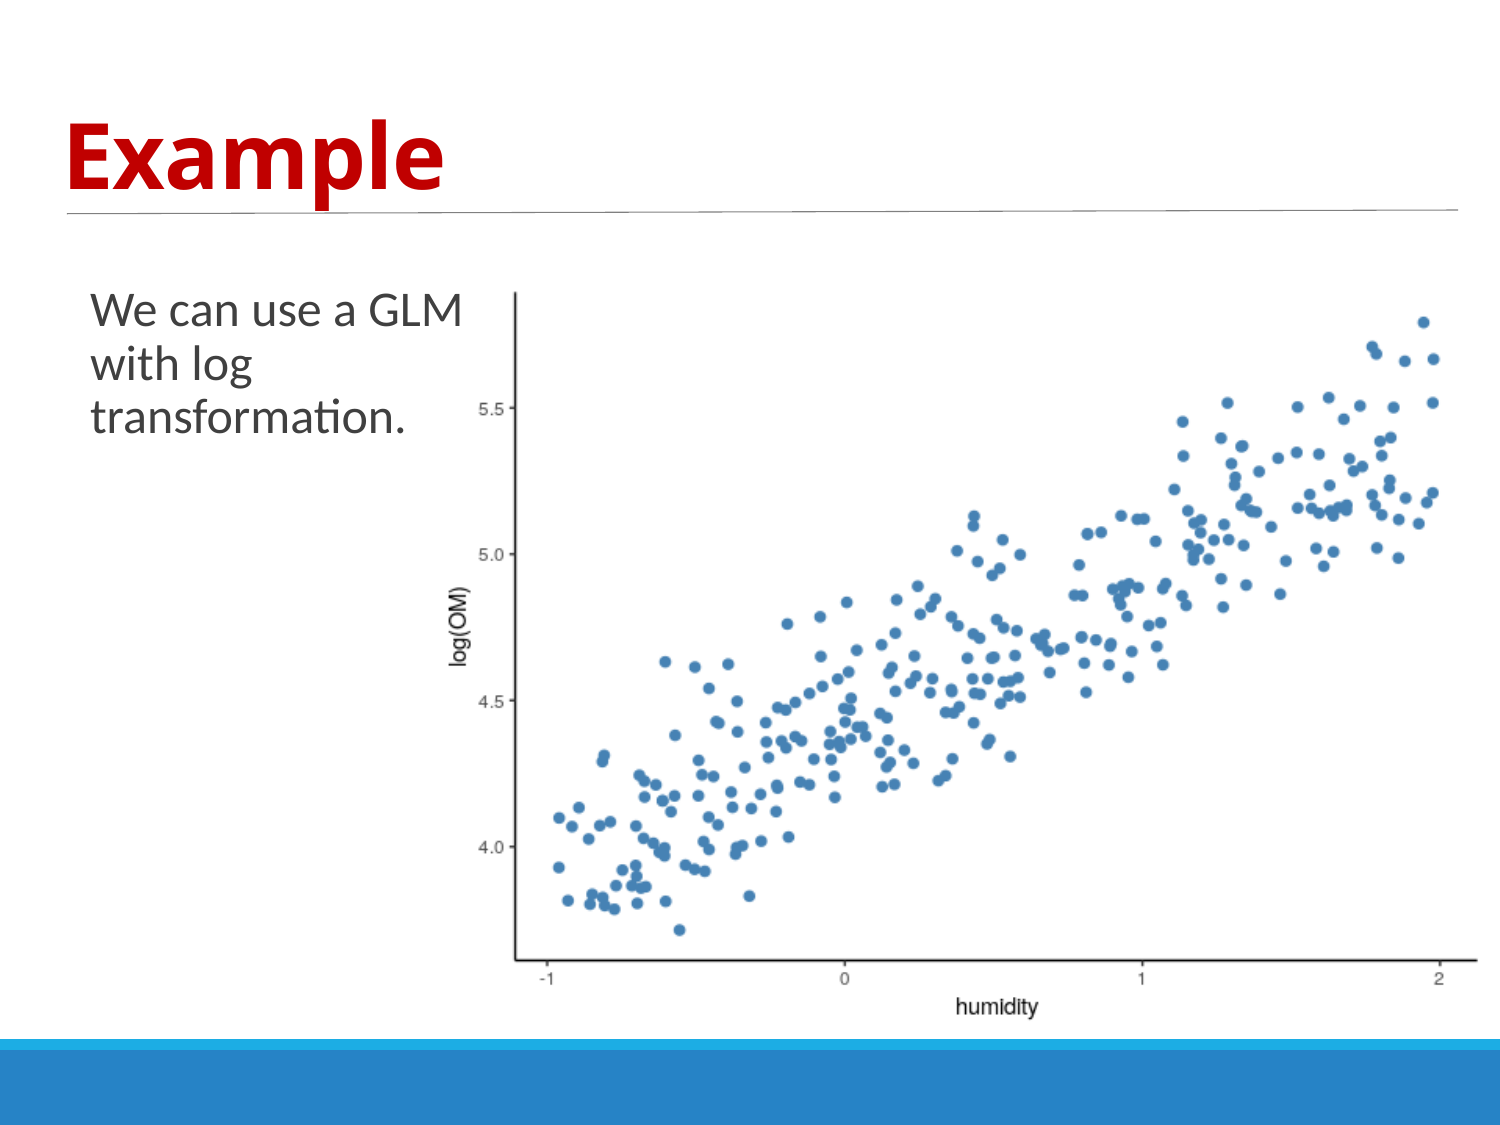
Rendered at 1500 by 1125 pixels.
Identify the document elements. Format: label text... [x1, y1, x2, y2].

list We can use a GLM with log transformation. [75, 275, 466, 961]
title Example [62, 59, 1471, 257]
picture [438, 281, 1489, 1032]
